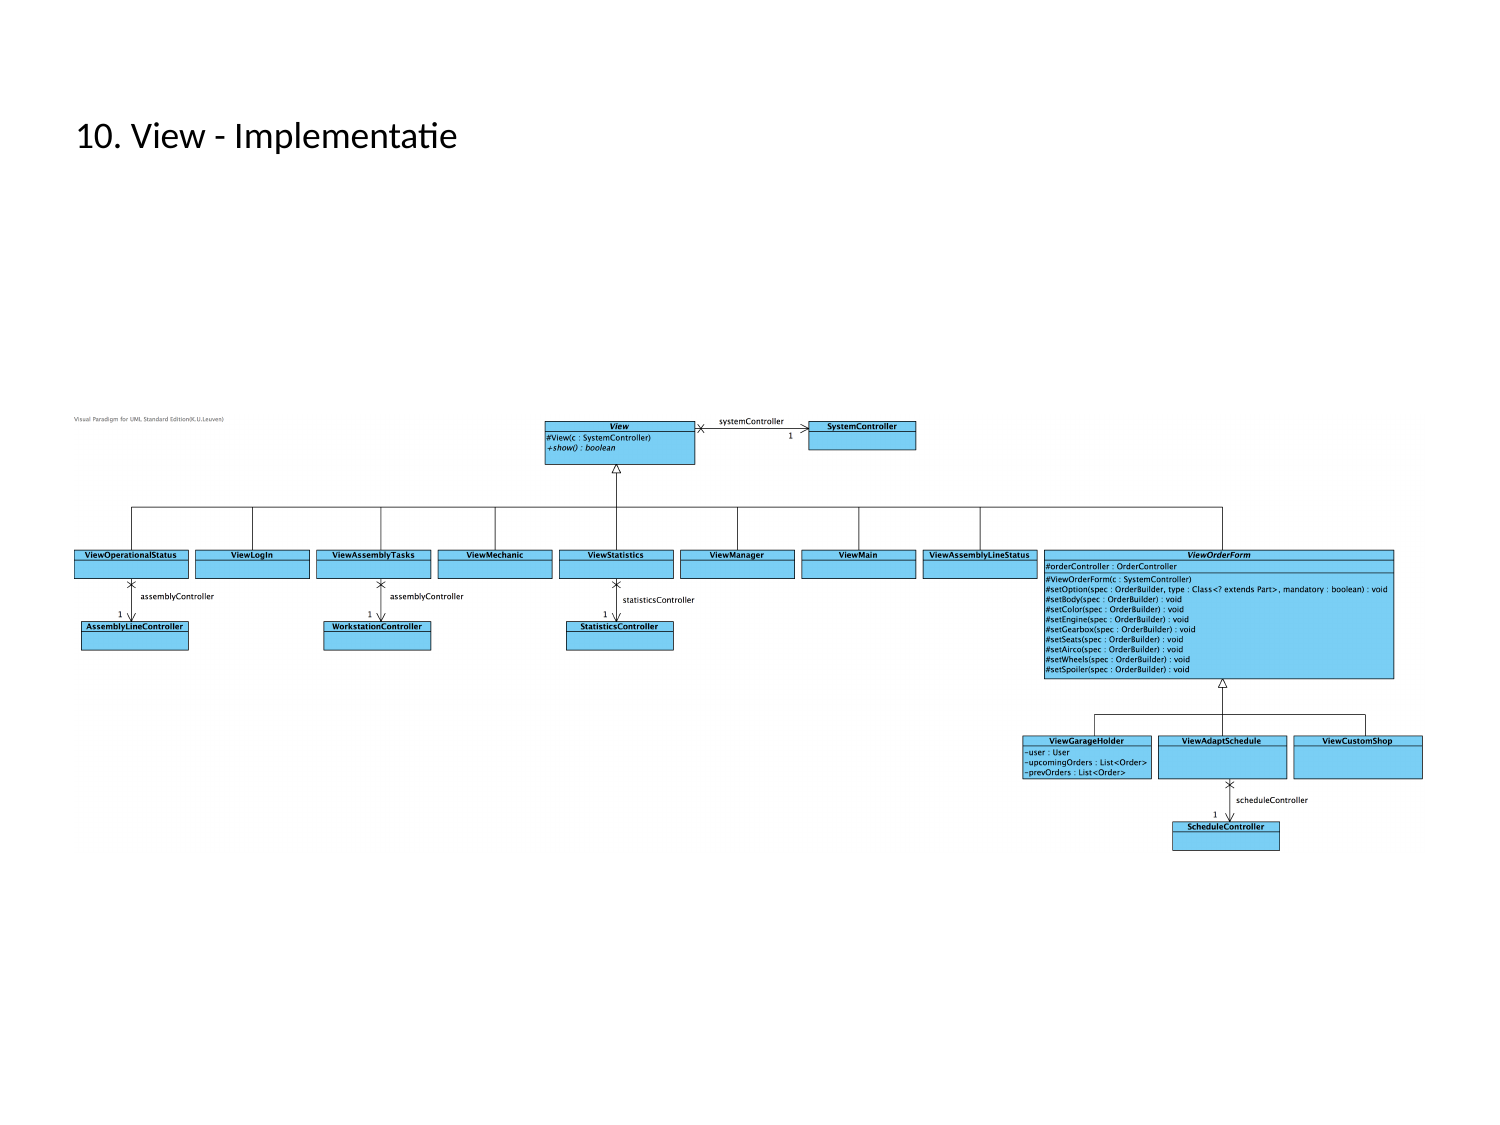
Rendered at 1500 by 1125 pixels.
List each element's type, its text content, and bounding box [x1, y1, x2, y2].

picture [74, 414, 1425, 853]
title 10. View - Implementatie [75, 45, 1425, 233]
